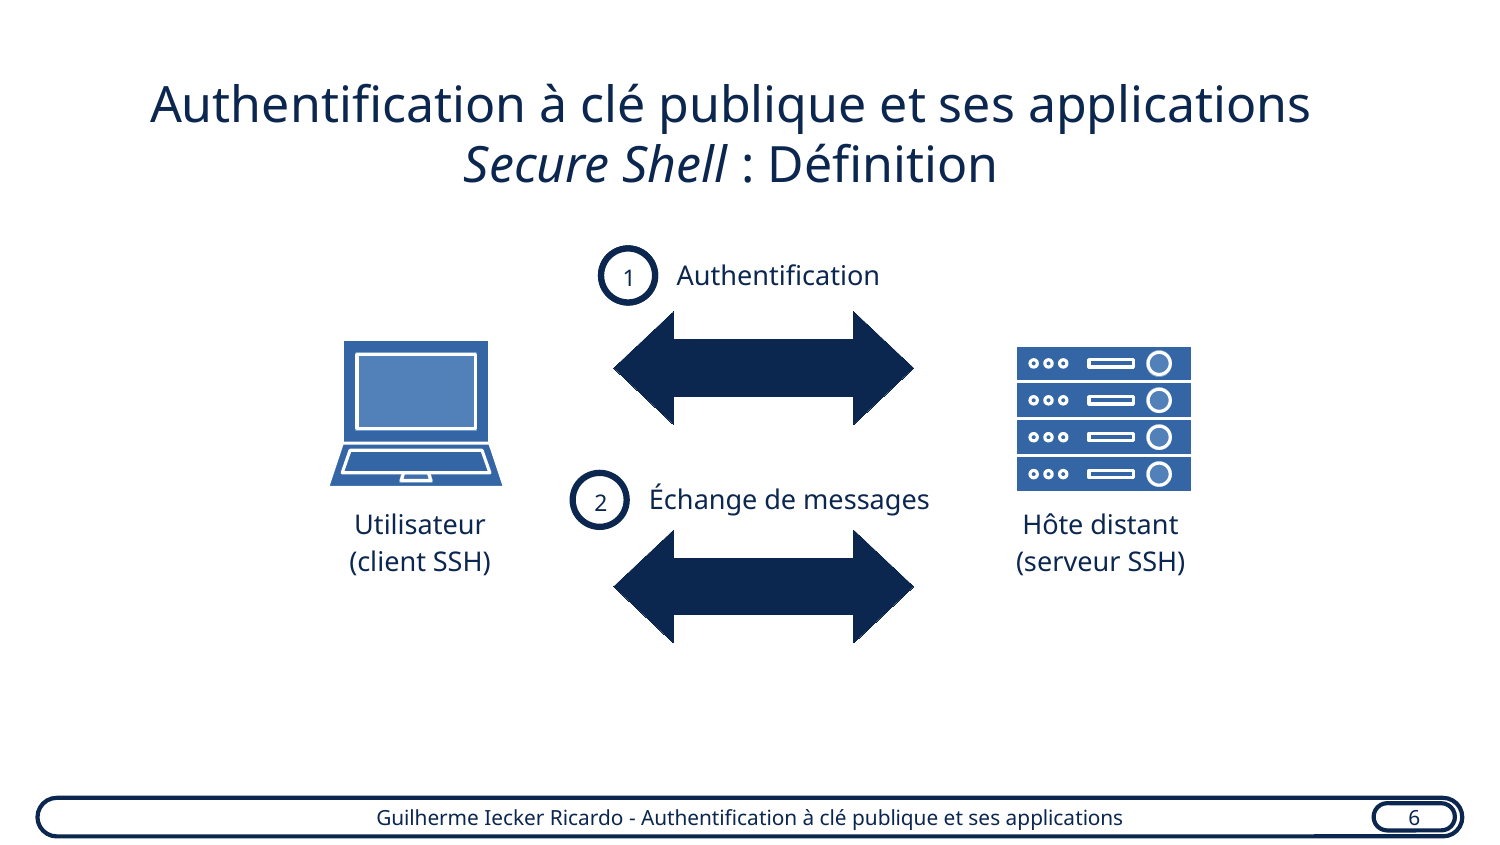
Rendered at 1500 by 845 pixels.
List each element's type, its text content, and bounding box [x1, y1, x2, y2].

text_box Guilherme Iecker Ricardo - Authentification à clé publique et ses applications [37, 797, 1463, 837]
text_box [582, 521, 617, 527]
text_box [582, 472, 617, 479]
text_box [613, 315, 914, 425]
text_box 1 [591, 254, 667, 297]
text_box [327, 339, 505, 488]
text_box Hôte distant (serveur SSH) [980, 498, 1221, 607]
text_box Échange de messages [614, 460, 964, 538]
text_box 2 [563, 479, 639, 521]
text_box [611, 248, 645, 254]
text_box Utilisateur (client SSH) [313, 498, 527, 576]
text_box [611, 297, 645, 303]
text_box [613, 538, 914, 643]
text_box [1015, 344, 1193, 493]
title Authentification à clé publique et ses applications Secure Shell : Définition [75, 57, 1388, 213]
text_box Authentification [615, 236, 942, 315]
